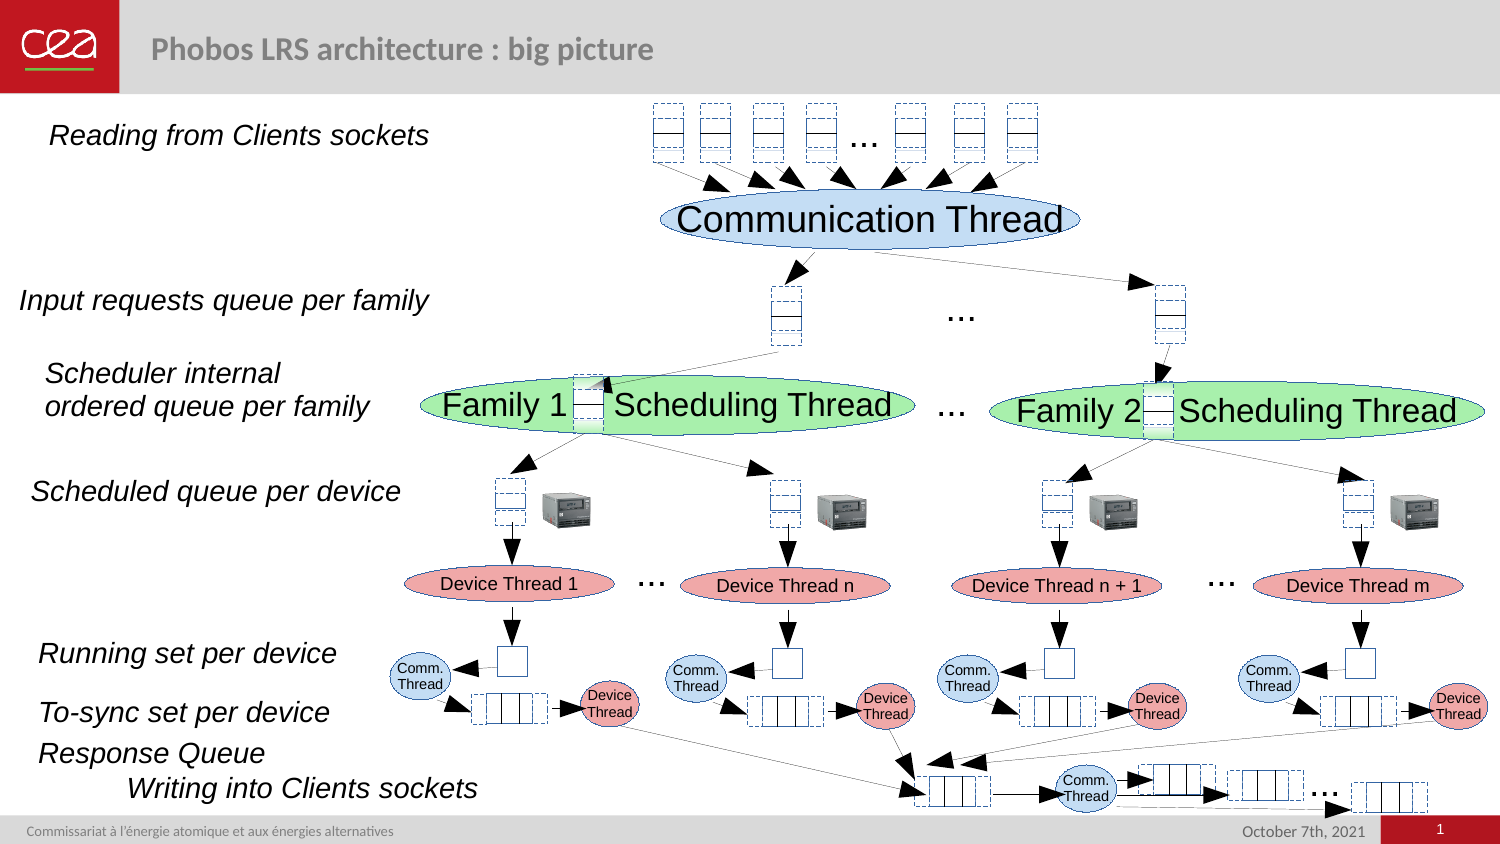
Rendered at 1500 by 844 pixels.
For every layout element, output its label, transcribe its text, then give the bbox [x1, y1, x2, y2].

text_box Device Thread 1 [404, 565, 615, 602]
text_box [747, 696, 777, 727]
text_box Device Thread [1429, 683, 1488, 730]
text_box [1155, 285, 1186, 315]
text_box [796, 696, 824, 727]
text_box [1143, 412, 1174, 440]
text_box ... [842, 105, 888, 163]
text_box [520, 693, 548, 724]
text_box [753, 103, 784, 133]
text_box [1155, 316, 1186, 344]
text_box [1382, 782, 1399, 813]
text_box [573, 405, 604, 434]
text_box [1138, 764, 1169, 795]
text_box [1343, 512, 1374, 528]
text_box [771, 317, 802, 346]
text_box Comm. Thread [937, 654, 999, 703]
text_box [653, 134, 684, 163]
text_box Scheduled queue per device [24, 467, 421, 547]
text_box [954, 134, 985, 163]
text_box Communication Thread [1061, 206, 1081, 232]
text_box [1068, 696, 1096, 727]
picture [542, 484, 591, 537]
text_box [700, 134, 731, 163]
text_box [1276, 770, 1303, 801]
text_box Reading from Clients sockets [42, 111, 451, 191]
text_box [1019, 696, 1049, 727]
text_box ... [939, 280, 985, 337]
text_box [1351, 782, 1381, 813]
text_box Family 1 Scheduling Thread [420, 377, 573, 433]
text_box To-sync set per device [32, 688, 348, 729]
picture [817, 486, 867, 539]
text_box [1345, 648, 1376, 679]
text_box [1320, 696, 1350, 727]
picture [1089, 486, 1138, 539]
text_box Device Thread n [680, 567, 891, 604]
text_box [895, 134, 926, 163]
text_box [753, 134, 784, 163]
text_box ... [1200, 544, 1246, 601]
text_box [495, 478, 526, 509]
text_box [963, 776, 991, 807]
text_box [653, 103, 684, 133]
text_box [914, 776, 944, 807]
text_box Family 2 Scheduling Thread [989, 383, 1143, 439]
text_box [1143, 381, 1174, 411]
text_box [772, 648, 803, 679]
text_box [573, 374, 604, 404]
text_box [1042, 512, 1073, 528]
picture [20, 27, 97, 71]
title Phobos LRS architecture : big picture [136, 21, 1149, 74]
text_box [895, 103, 926, 133]
text_box ... [1303, 755, 1349, 809]
picture [1390, 486, 1439, 539]
text_box [1007, 134, 1038, 163]
text_box [806, 103, 837, 133]
text_box [1007, 103, 1038, 133]
text_box Writing into Clients sockets [120, 765, 496, 813]
text_box Device Thread n + 1 [951, 567, 1162, 604]
text_box [770, 512, 801, 528]
text_box Comm. Thread [1055, 764, 1117, 813]
text_box [1042, 480, 1073, 511]
text_box [495, 510, 526, 526]
text_box [770, 480, 801, 511]
text_box [1227, 770, 1257, 801]
text_box Comm. Thread [389, 652, 451, 700]
text_box [806, 134, 837, 163]
text_box [502, 693, 519, 724]
text_box [1400, 782, 1428, 813]
text_box [1369, 696, 1397, 727]
text_box Comm. Thread [1238, 655, 1300, 703]
text_box [1351, 696, 1368, 727]
text_box [1258, 770, 1275, 801]
text_box [471, 693, 501, 725]
text_box [497, 646, 528, 677]
text_box [1044, 648, 1075, 679]
text_box Family 2 Scheduling Thread [1174, 381, 1485, 441]
text_box [945, 776, 962, 807]
text_box Family 1 Scheduling Thread [604, 375, 916, 436]
text_box [1050, 696, 1067, 727]
text_box Response Queue [32, 729, 348, 777]
text_box Device Thread [1128, 683, 1187, 730]
text_box [1187, 764, 1216, 795]
text_box Input requests queue per family [12, 276, 451, 357]
text_box [1170, 764, 1186, 795]
text_box Device Thread [856, 683, 916, 730]
text_box [778, 696, 795, 727]
text_box [771, 286, 802, 316]
text_box Device Thread m [1253, 567, 1464, 604]
text_box [1343, 480, 1374, 511]
text_box Scheduler internal ordered queue per family [38, 349, 406, 462]
text_box [954, 103, 985, 133]
text_box Communication Thread [660, 189, 1060, 250]
text_box [700, 103, 731, 133]
text_box Comm. Thread [665, 654, 727, 703]
text_box ... [930, 375, 976, 432]
text_box ... [630, 544, 676, 601]
text_box Device Thread [580, 680, 640, 727]
text_box Running set per device [32, 629, 348, 677]
